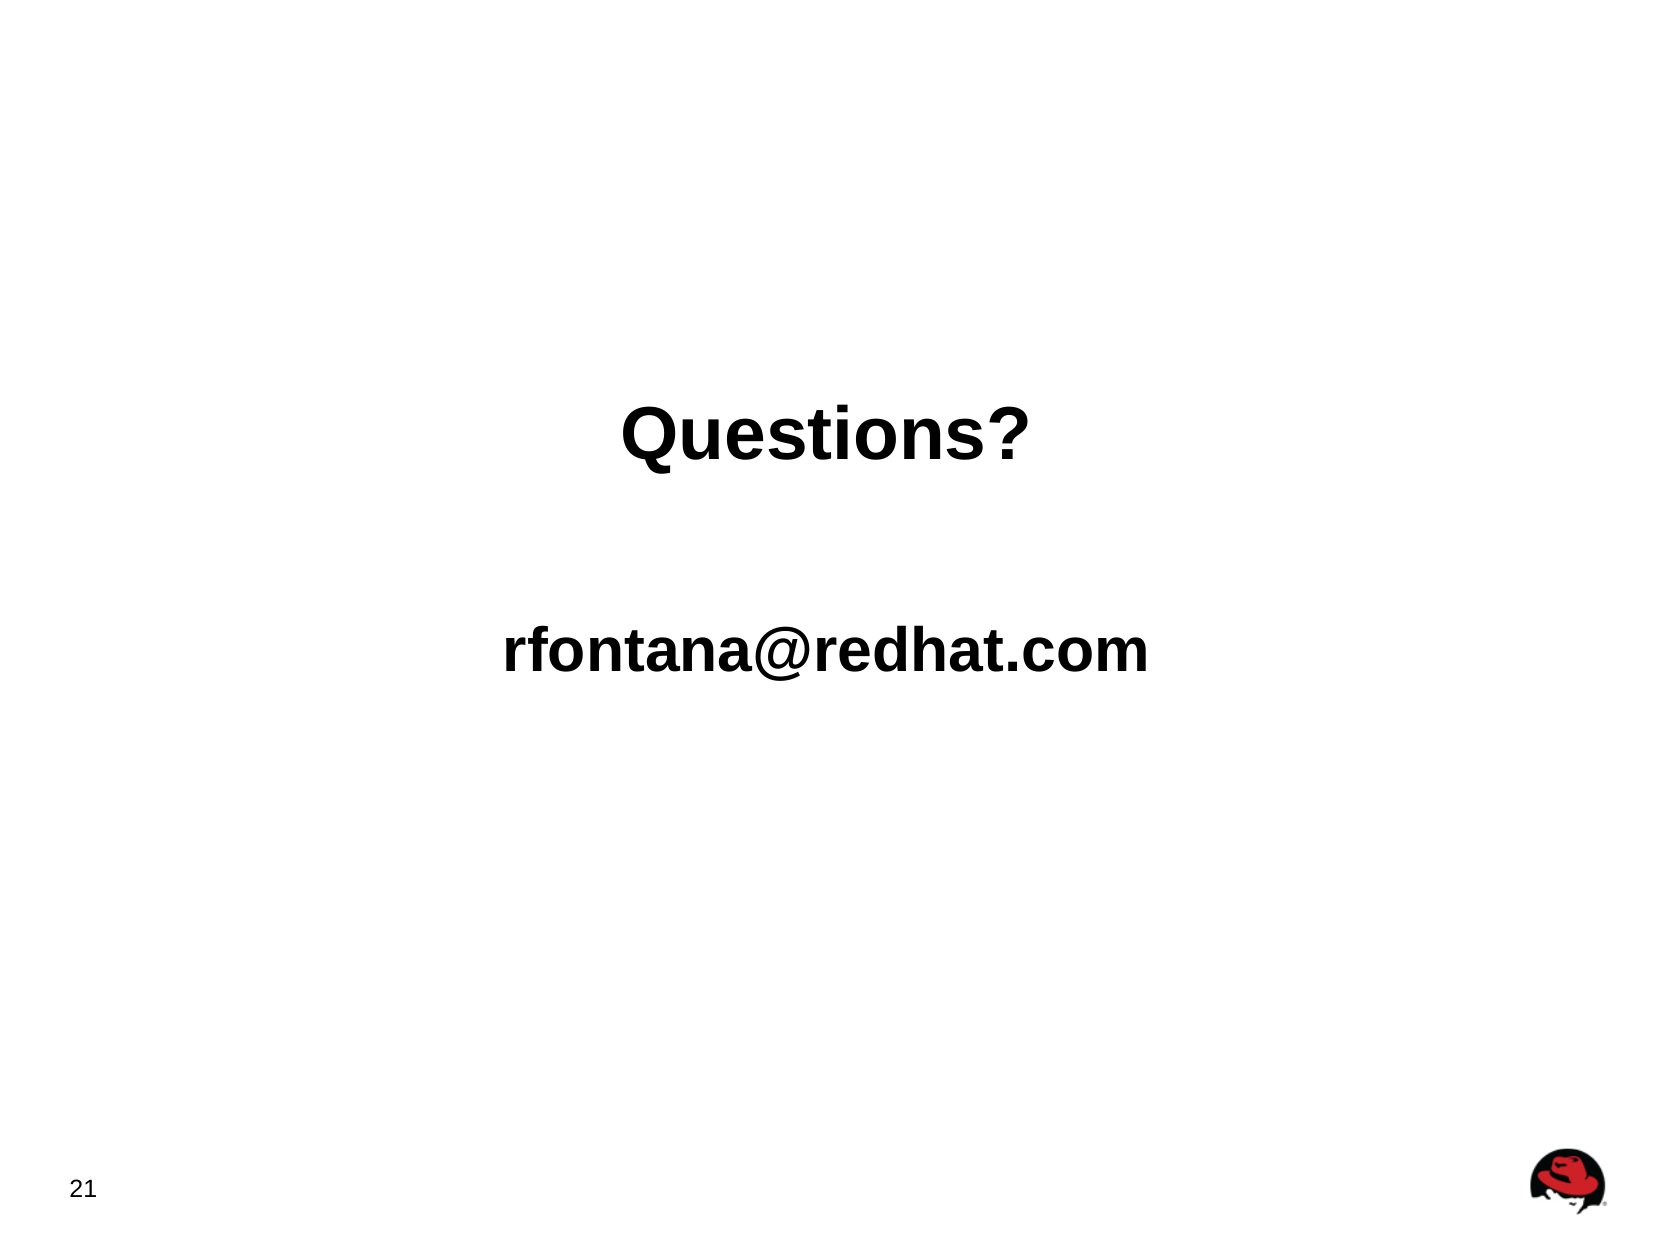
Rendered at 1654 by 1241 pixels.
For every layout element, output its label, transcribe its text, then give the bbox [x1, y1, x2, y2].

picture [1529, 1146, 1613, 1224]
title Questions? rfontana@redhat.com [82, 45, 1571, 1031]
